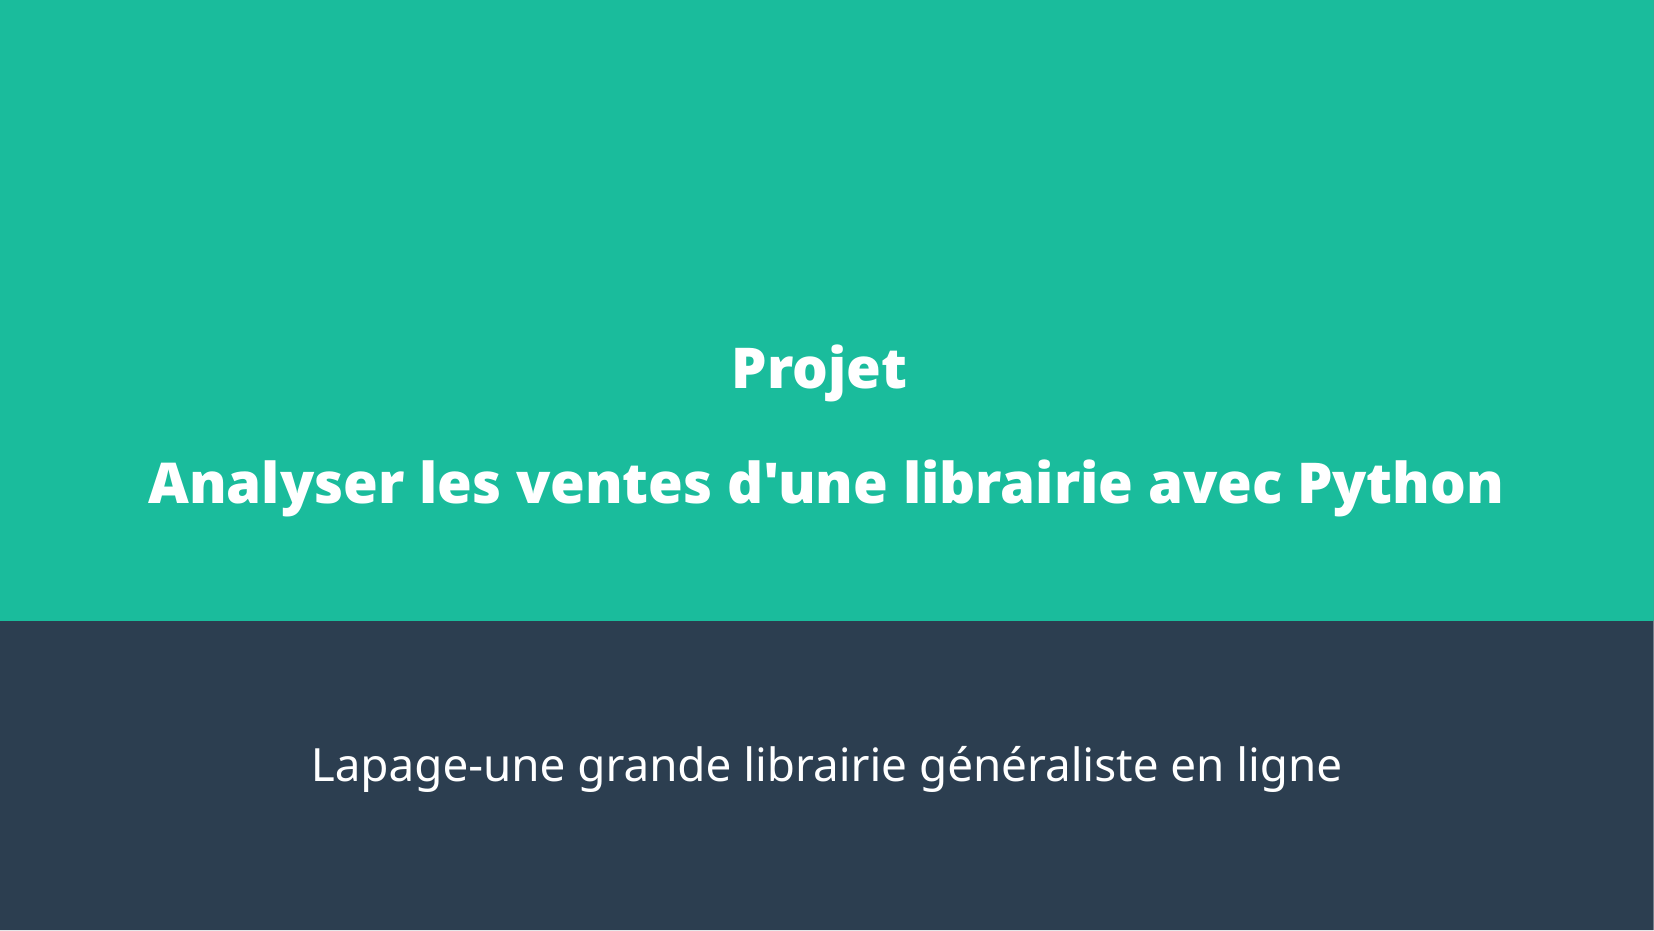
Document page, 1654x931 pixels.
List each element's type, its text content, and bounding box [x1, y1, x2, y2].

subtitle Lapage-une grande librairie généraliste en ligne [59, 642, 1595, 886]
title Projet Analyser les ventes d'une librairie avec Python [59, 206, 1595, 605]
